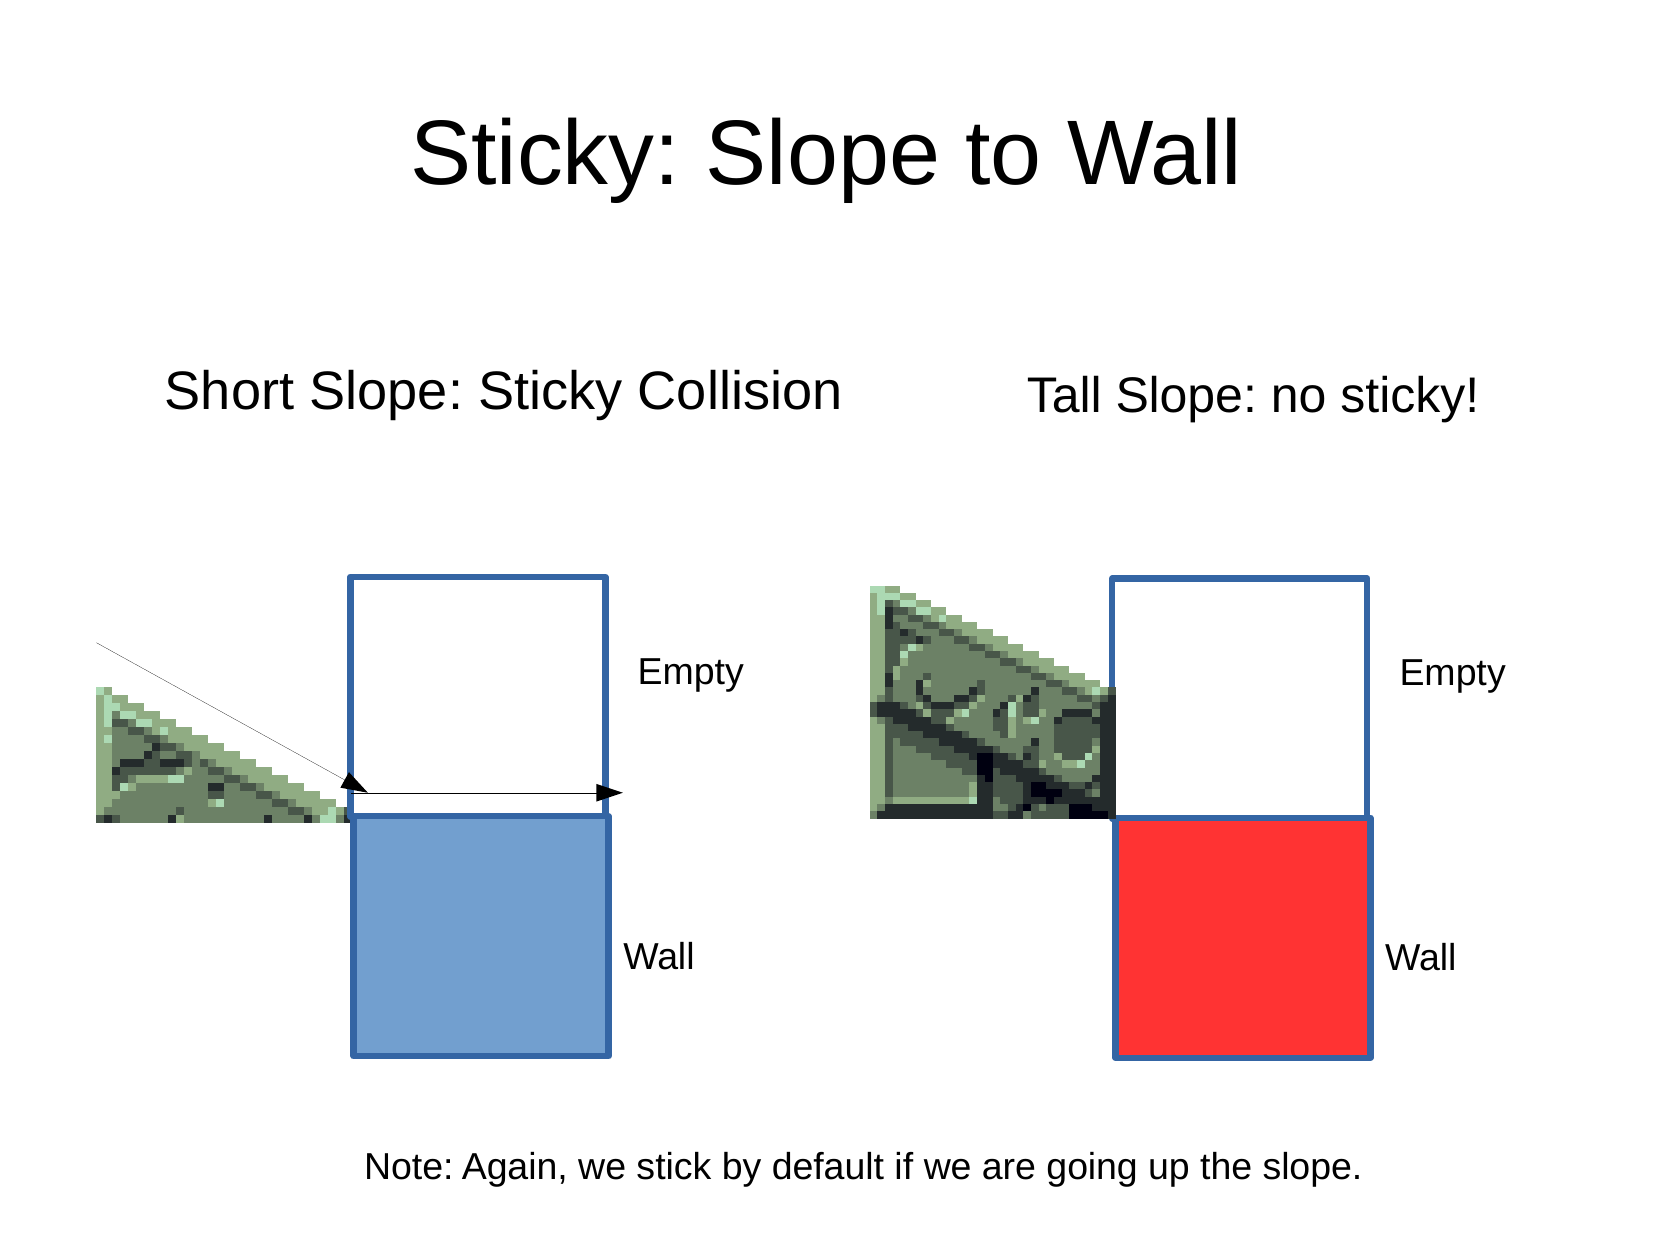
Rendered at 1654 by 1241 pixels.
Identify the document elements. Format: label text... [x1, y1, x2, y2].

picture [96, 567, 352, 779]
text_box Wall [1370, 929, 1473, 991]
text_box [353, 816, 609, 1057]
text_box Empty [1384, 644, 1521, 706]
text_box Note: Again, we stick by default if we are going up the slope. [349, 1138, 1381, 1201]
text_box Wall [608, 927, 711, 990]
text_box Tall Slope: no sticky! [1012, 360, 1501, 437]
picture [870, 586, 1116, 819]
title Sticky: Slope to Wall [82, 49, 1571, 257]
picture [96, 644, 352, 823]
text_box Empty [622, 642, 759, 705]
text_box Short Slope: Sticky Collision [150, 352, 859, 436]
text_box [1115, 817, 1371, 1058]
